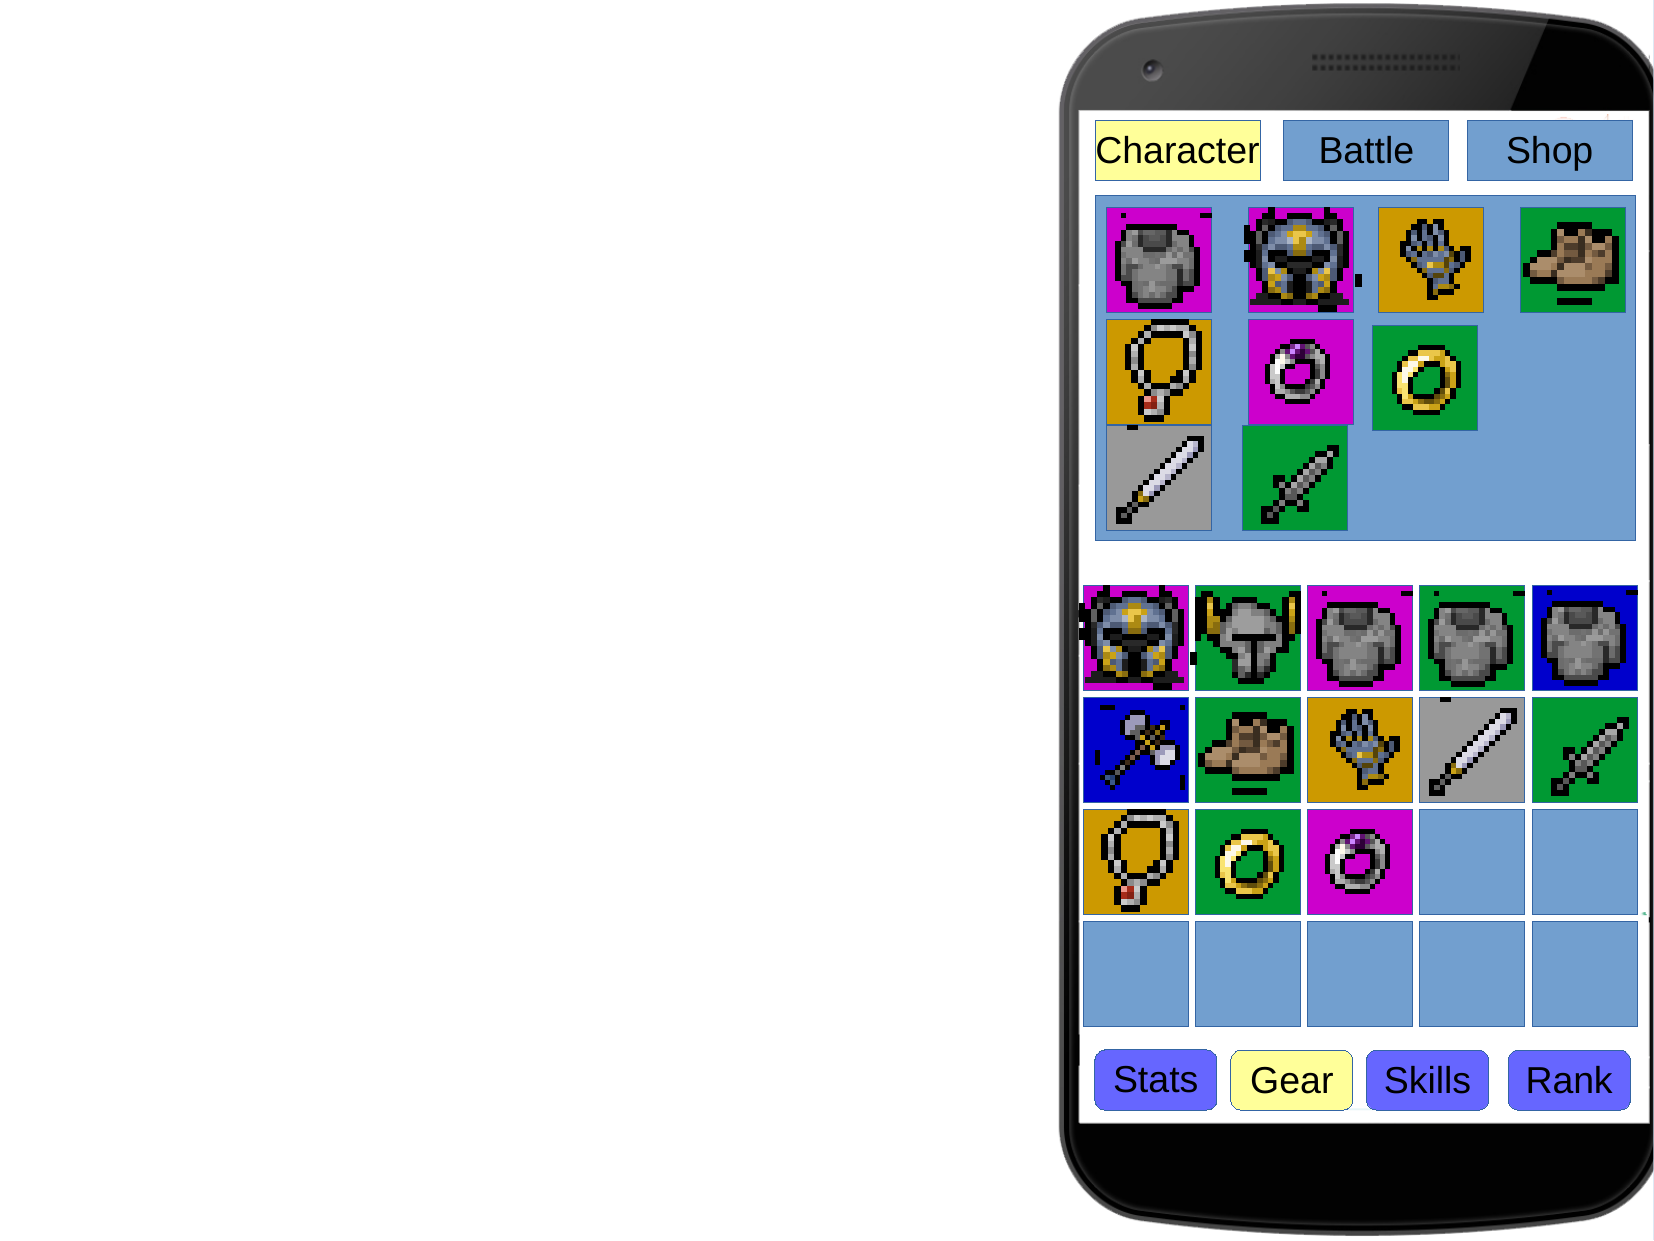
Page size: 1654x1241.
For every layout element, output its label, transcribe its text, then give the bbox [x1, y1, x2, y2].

picture [1037, 0, 1654, 1241]
text_box [1419, 585, 1525, 591]
text_box [1419, 809, 1525, 915]
text_box [1308, 585, 1413, 591]
text_box Stats [1094, 1049, 1217, 1111]
text_box [1083, 809, 1189, 915]
text_box [1195, 796, 1301, 803]
text_box [1307, 809, 1413, 915]
text_box Shop [1467, 120, 1633, 181]
text_box [1083, 697, 1189, 803]
text_box Battle [1283, 120, 1449, 181]
text_box [1532, 585, 1638, 590]
text_box [1419, 921, 1525, 1027]
text_box [1195, 809, 1301, 915]
text_box [1195, 921, 1301, 1027]
text_box [1532, 921, 1638, 1027]
text_box Character [1095, 120, 1261, 181]
text_box Rank [1508, 1050, 1631, 1111]
text_box [1307, 921, 1413, 1027]
text_box [1307, 699, 1413, 803]
text_box [1532, 809, 1638, 915]
text_box [1083, 921, 1189, 1027]
text_box [1532, 698, 1638, 803]
text_box Gear [1230, 1050, 1353, 1111]
text_box [1095, 195, 1636, 541]
text_box Skills [1366, 1050, 1489, 1111]
text_box [1419, 699, 1525, 803]
